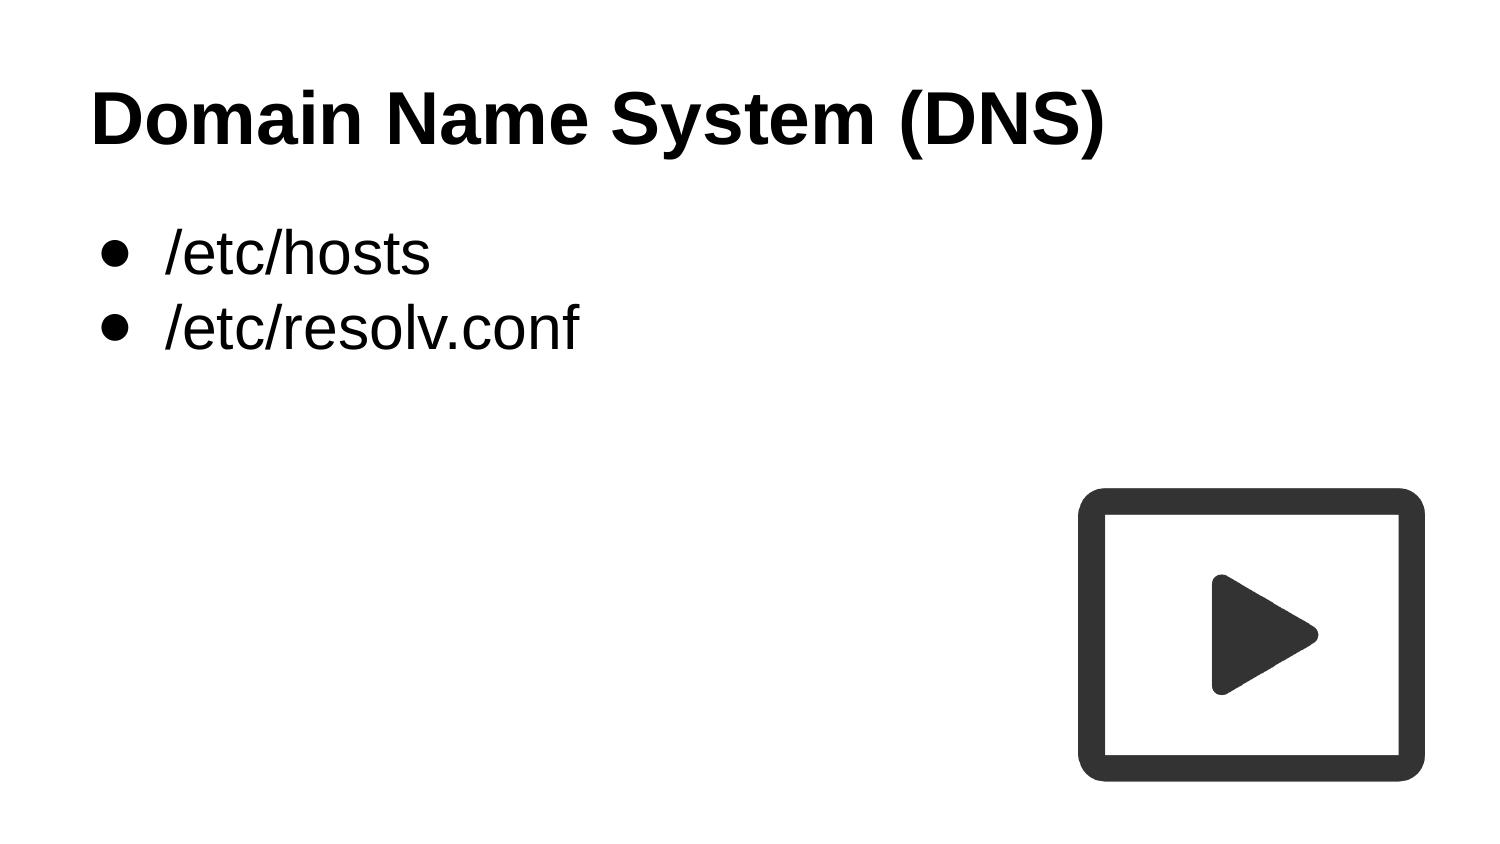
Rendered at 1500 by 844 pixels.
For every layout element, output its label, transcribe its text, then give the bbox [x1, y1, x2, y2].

picture [1078, 461, 1425, 808]
title Domain Name System (DNS) [75, 33, 1425, 175]
list /etc/hosts /etc/resolv.conf [75, 196, 1425, 808]
